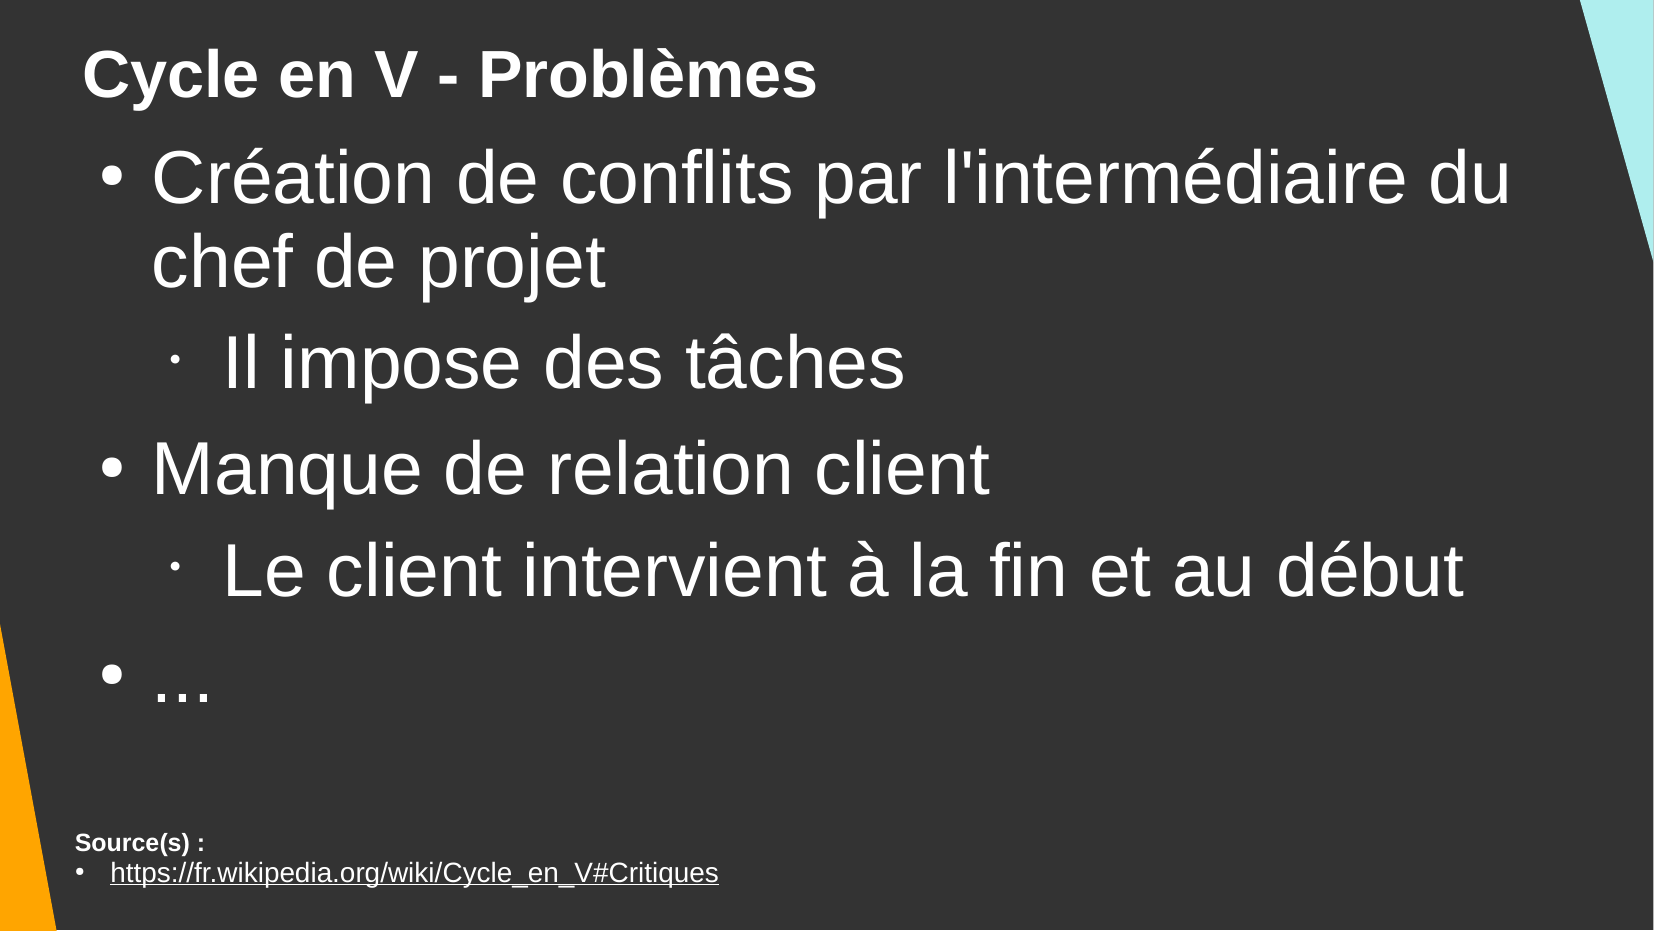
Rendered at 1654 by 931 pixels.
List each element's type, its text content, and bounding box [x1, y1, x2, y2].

text_box [0, 624, 57, 931]
list Création de conflits par l'intermédiaire du chef de projet Il impose des tâches Manque de relation client Le client intervient à la fin et au début ... [80, 135, 1620, 777]
title Cycle en V - Problèmes [82, 37, 1571, 122]
text_box [1579, 0, 1654, 265]
text_box Source(s) : https://fr.wikipedia.org/wiki/Cycle_en_V#Critiques [60, 821, 1546, 921]
